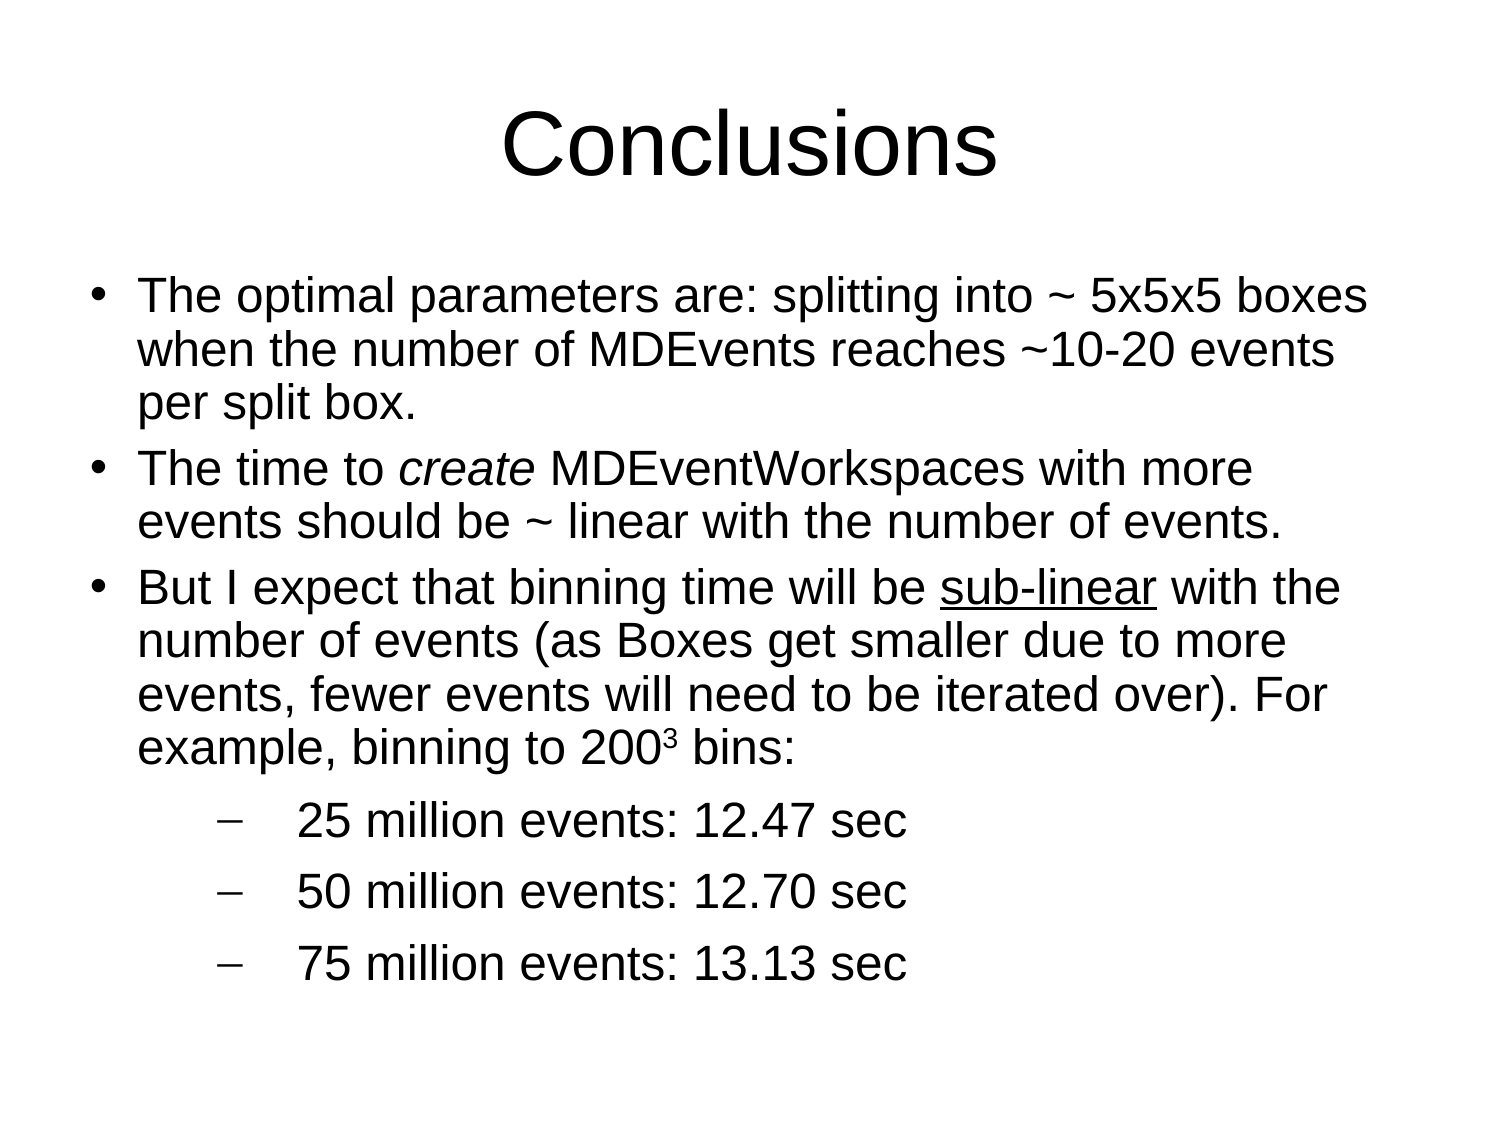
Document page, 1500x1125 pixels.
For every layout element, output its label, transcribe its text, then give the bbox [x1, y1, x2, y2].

title Conclusions [75, 45, 1426, 233]
list The optimal parameters are: splitting into ~ 5x5x5 boxes when the number of MDEvents reaches ~10-20 events per split box. The time to create MDEventWorkspaces with more events should be ~ linear with the number of events. But I expect that binning time will be sub-linear with the number of events (as Boxes get smaller due to more events, fewer events will need to be iterated over). For example, binning to 2003 bins: 25 million events: 12.47 sec 50 million events: 12.70 sec 75 million events: 13.13 sec [75, 262, 1426, 1005]
